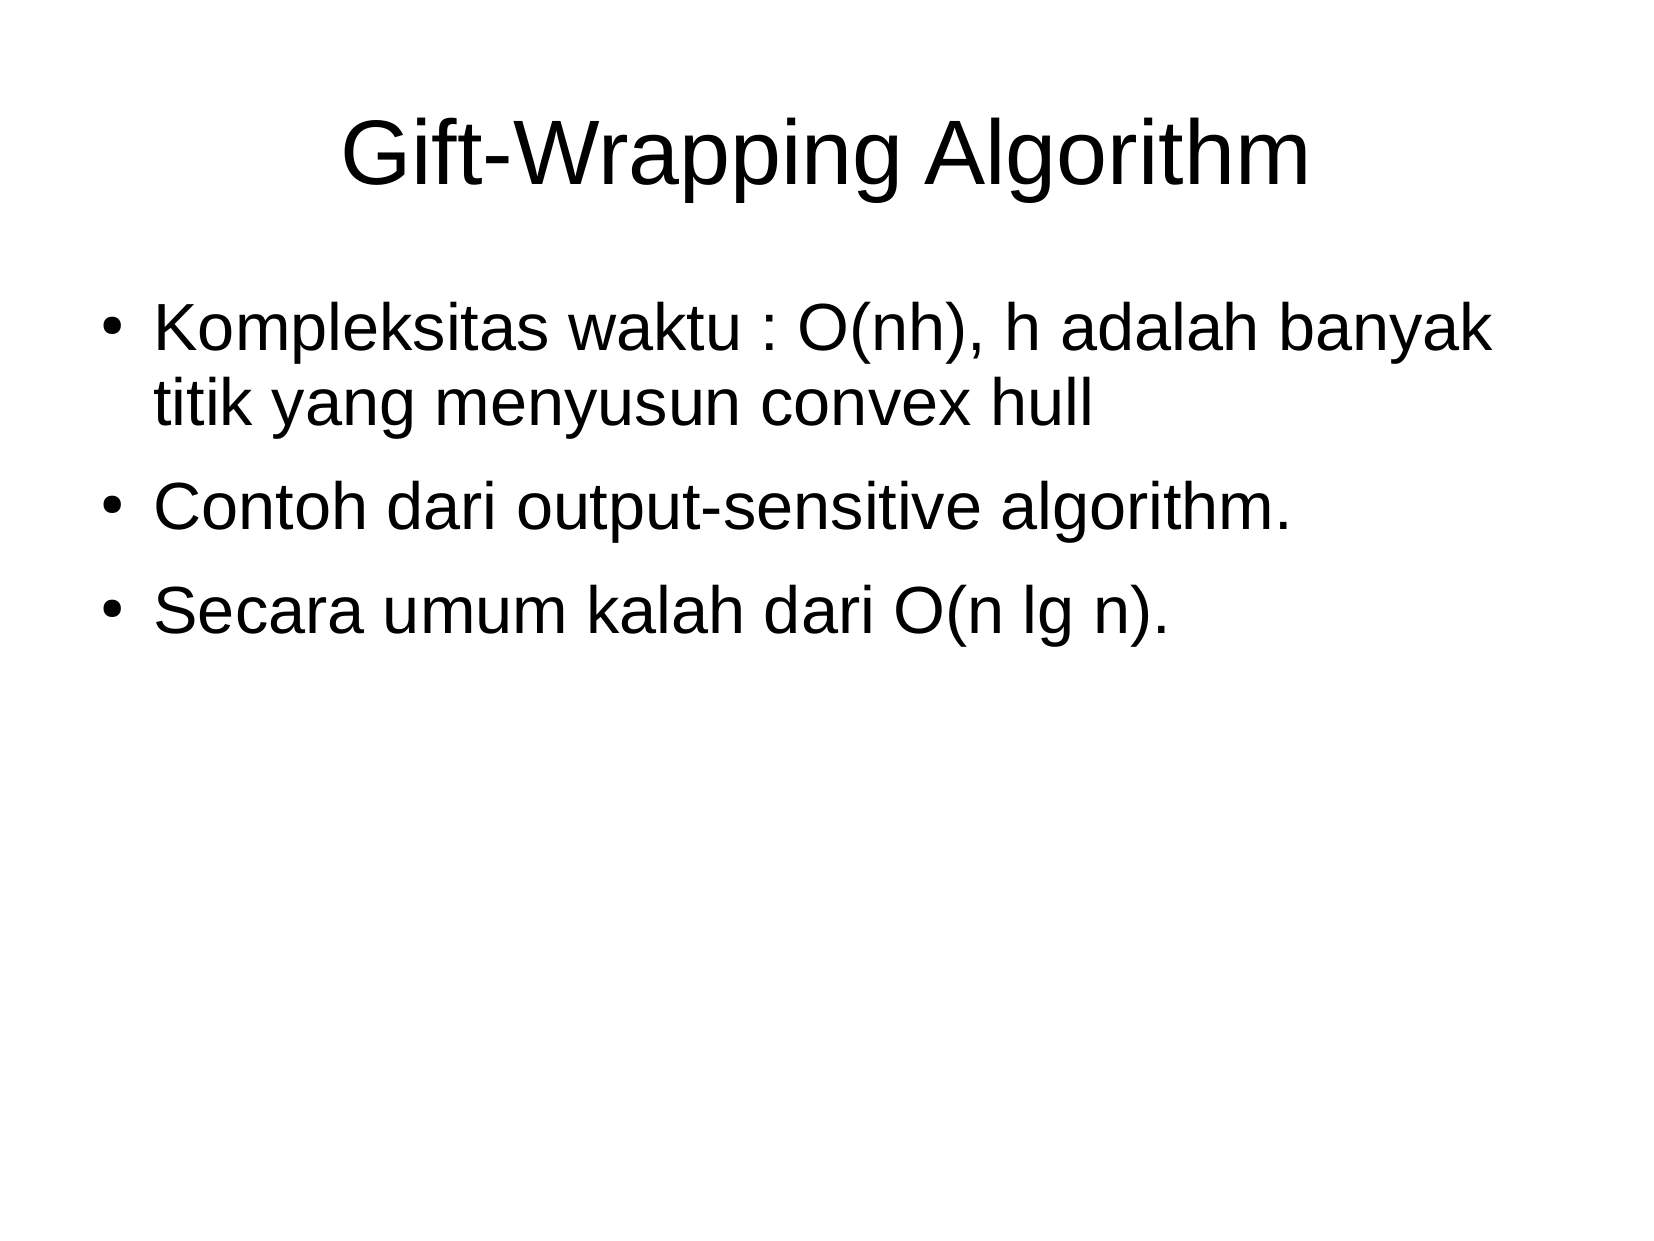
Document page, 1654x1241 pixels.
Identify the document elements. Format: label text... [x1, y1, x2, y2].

title Gift-Wrapping Algorithm [82, 49, 1571, 257]
list Kompleksitas waktu : O(nh), h adalah banyak titik yang menyusun convex hull Contoh dari output-sensitive algorithm. Secara umum kalah dari O(n lg n). [82, 290, 1571, 1010]
